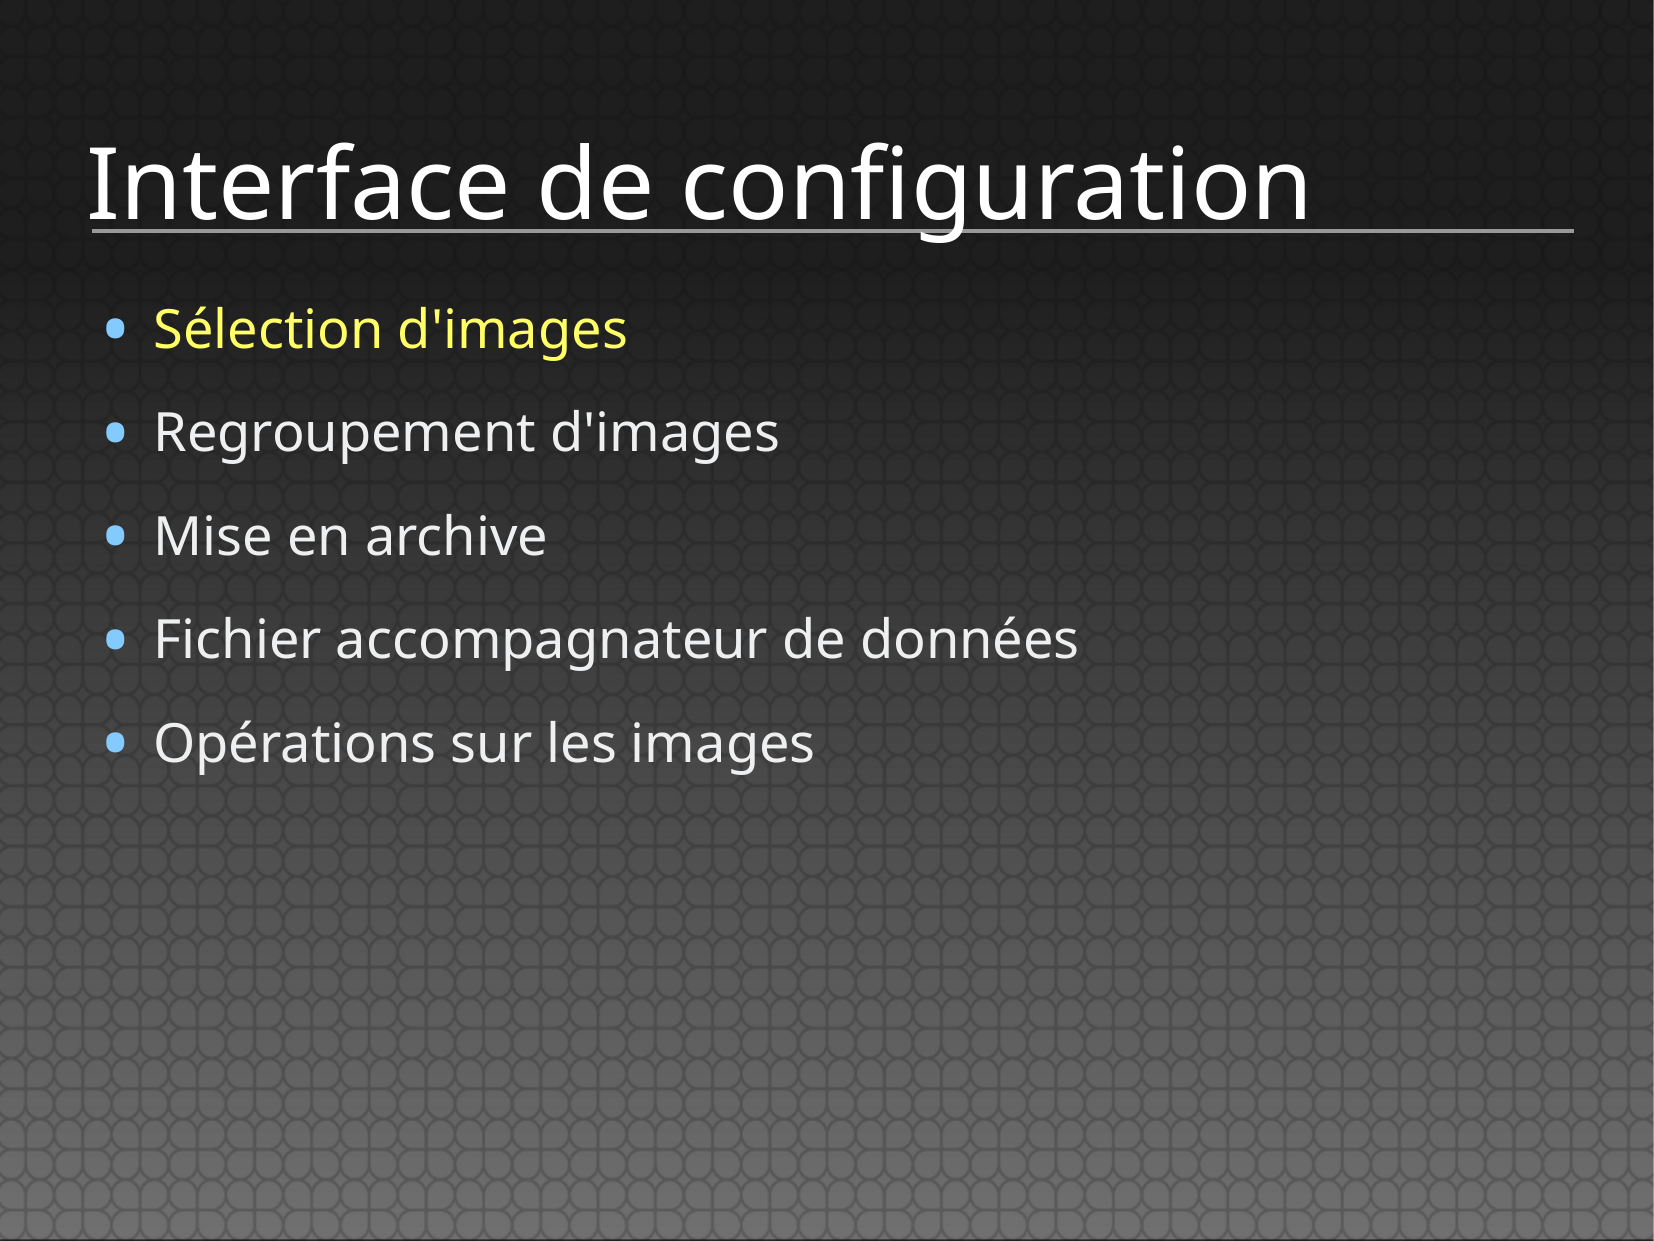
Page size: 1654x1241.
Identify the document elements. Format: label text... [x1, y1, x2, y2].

title Interface de configuration [86, 112, 1576, 249]
picture [0, 0, 1654, 1241]
list Sélection d'images Regroupement d'images Mise en archive Fichier accompagnateur de données Opérations sur les images [82, 290, 1571, 1084]
